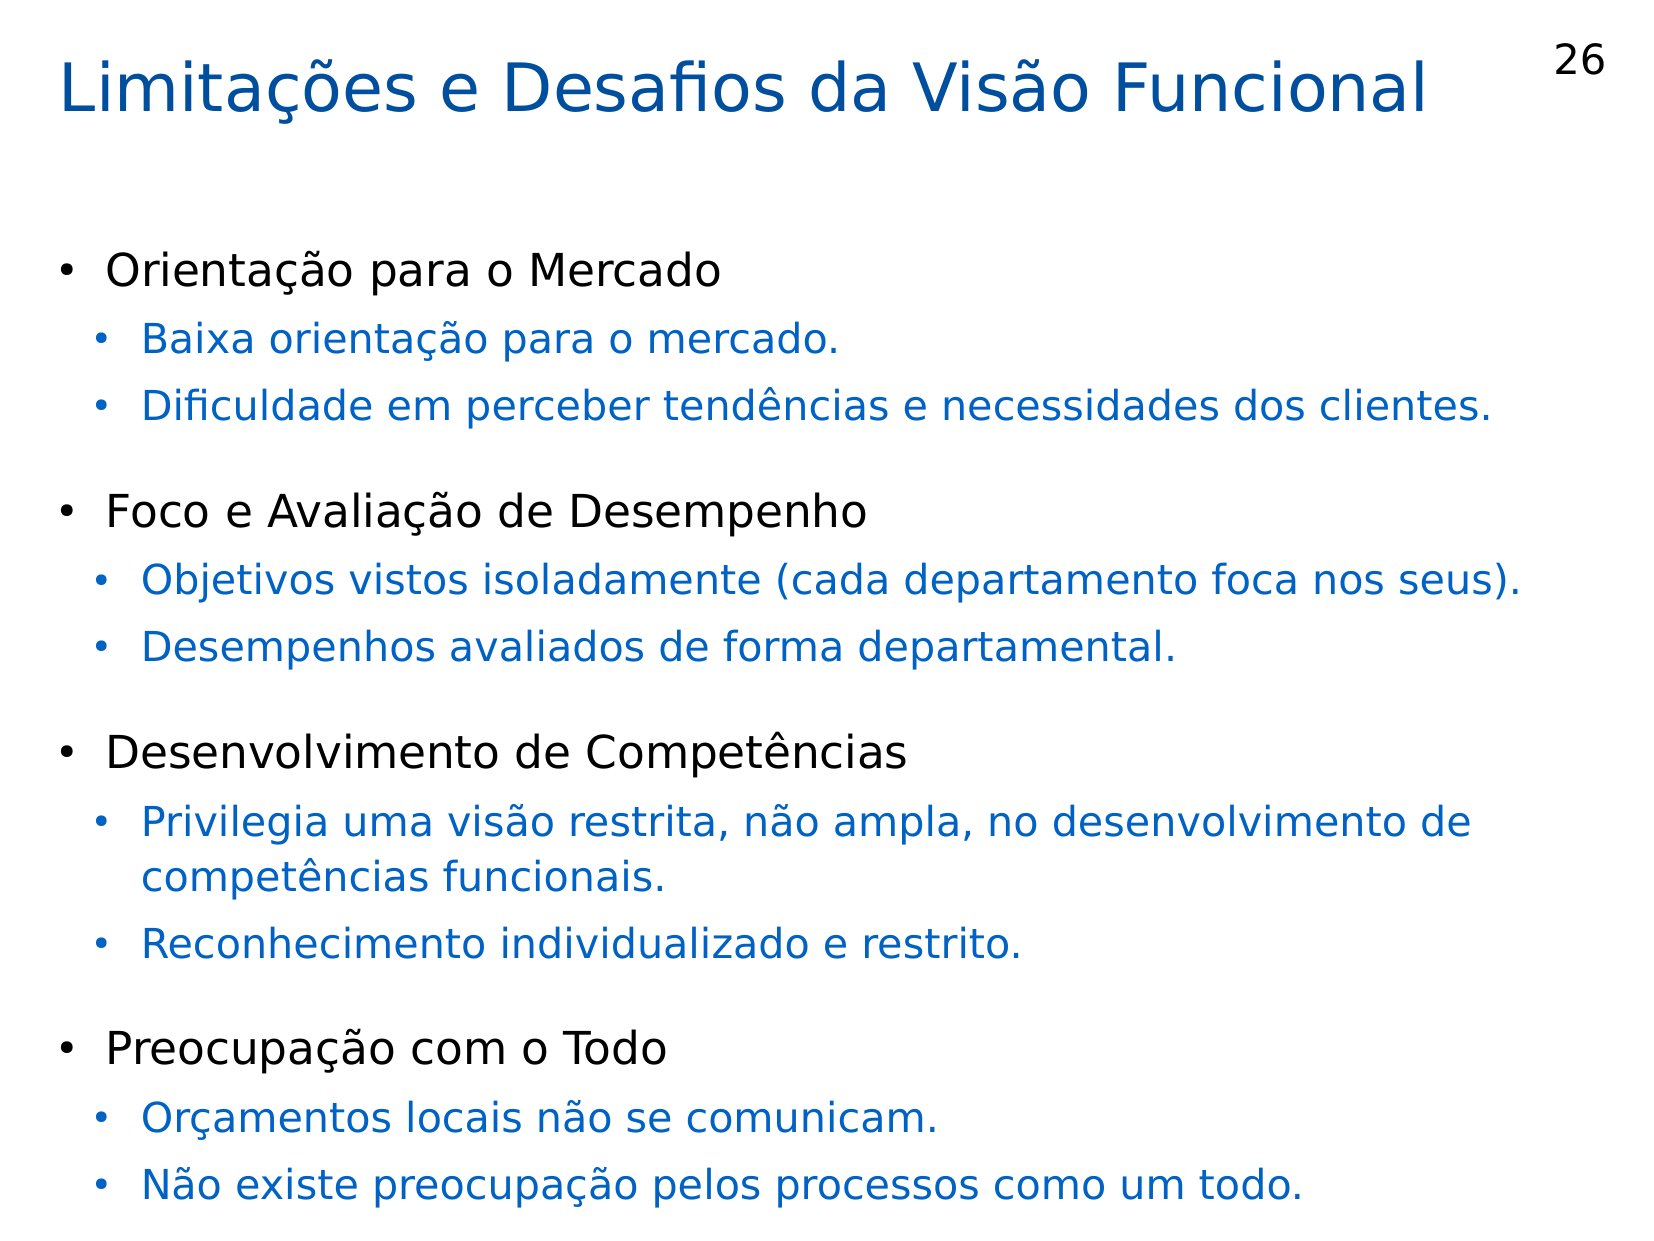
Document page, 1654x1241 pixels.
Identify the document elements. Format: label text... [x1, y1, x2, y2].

list Orientação para o Mercado Baixa orientação para o mercado. Dificuldade em perceber tendências e necessidades dos clientes. Foco e Avaliação de Desempenho Objetivos vistos isoladamente (cada departamento foca nos seus). Desempenhos avaliados de forma departamental. Desenvolvimento de Competências Privilegia uma visão restrita, não ampla, no desenvolvimento de competências funcionais. Reconhecimento individualizado e restrito. Preocupação com o Todo Orçamentos locais não se comunicam. Não existe preocupação pelos processos como um todo. [59, 236, 1595, 1211]
title Limitações e Desafios da Visão Funcional [59, 29, 1506, 148]
